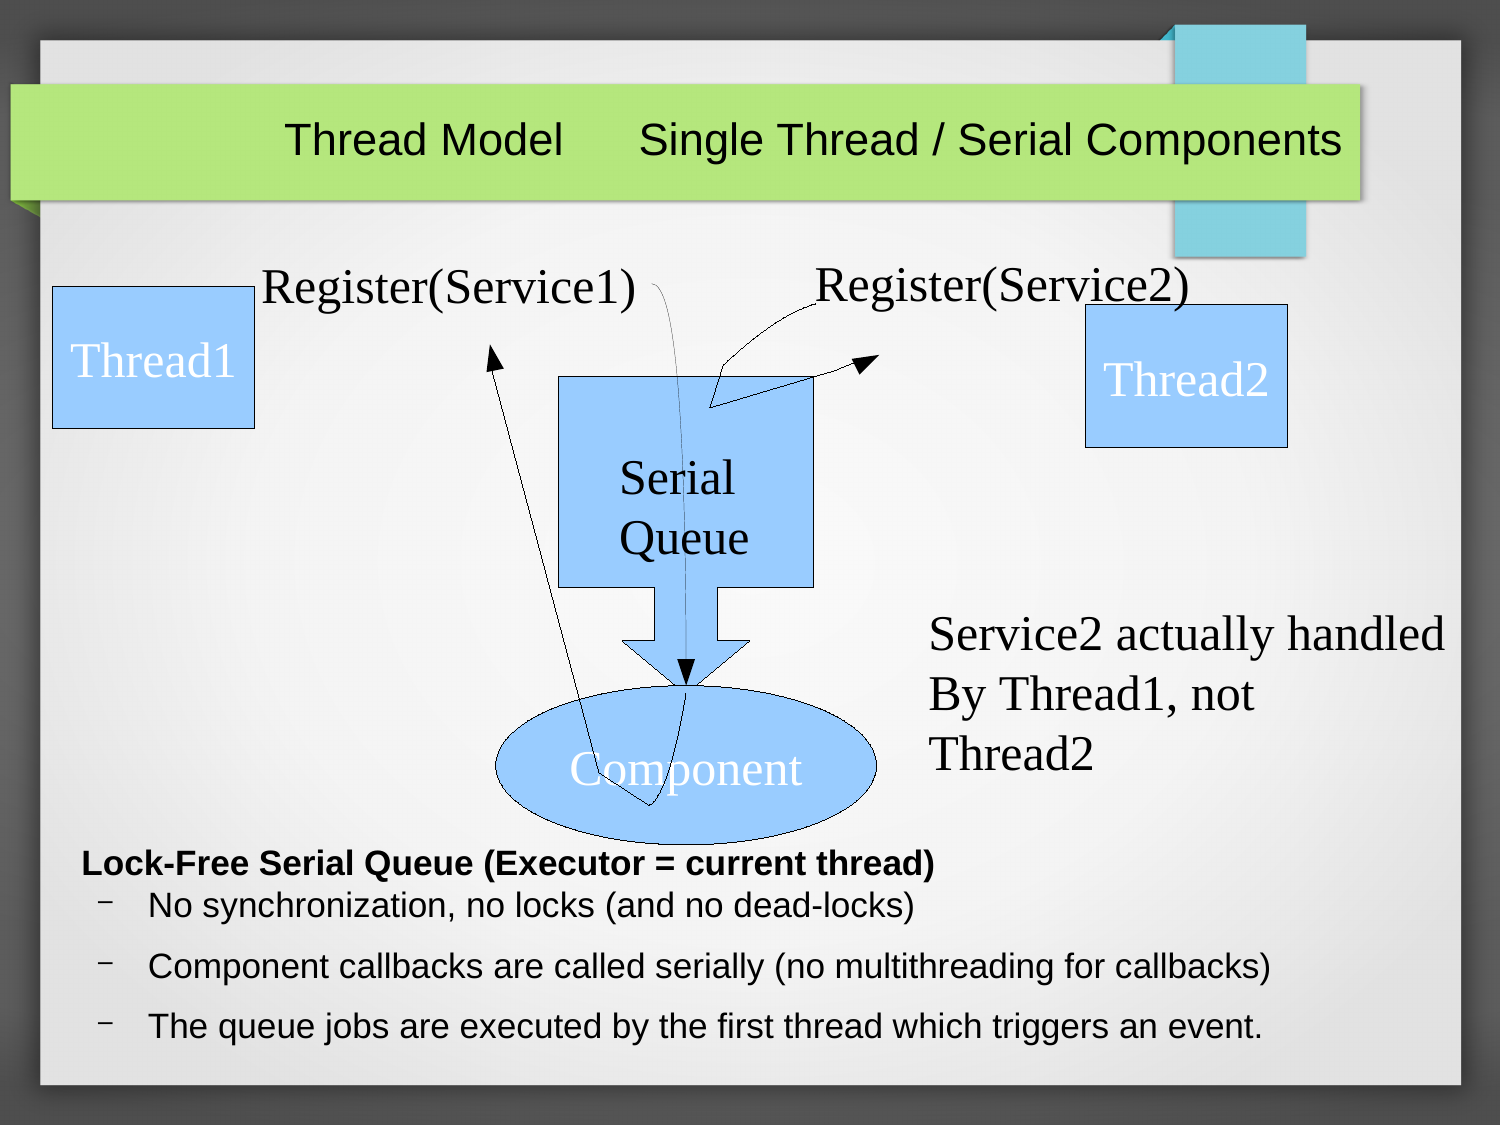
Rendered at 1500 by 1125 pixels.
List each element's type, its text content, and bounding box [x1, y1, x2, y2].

text_box [678, 376, 814, 685]
text_box Serial Queue [579, 437, 685, 572]
text_box [558, 376, 685, 685]
list Lock-Free Serial Queue (Executor = current thread) No synchronization, no locks (and no dead-locks) Component callbacks are called serially (no multithreading for callbacks) The queue jobs are executed by the first thread which triggers an event. [0, 832, 1500, 1055]
text_box Serial Queue [682, 437, 765, 572]
picture [0, 0, 1500, 832]
text_box Thread1 [52, 286, 255, 429]
title Thread Model Single Thread / Serial Components [284, 85, 1356, 193]
text_box Register(Service1) [246, 246, 652, 322]
picture [0, 1055, 1500, 1125]
text_box Service2 actually handled By Thread1, not Thread2 [913, 593, 1462, 789]
text_box Component [495, 685, 877, 832]
text_box Thread2 [1085, 304, 1288, 448]
text_box Register(Service2) [799, 243, 1206, 319]
